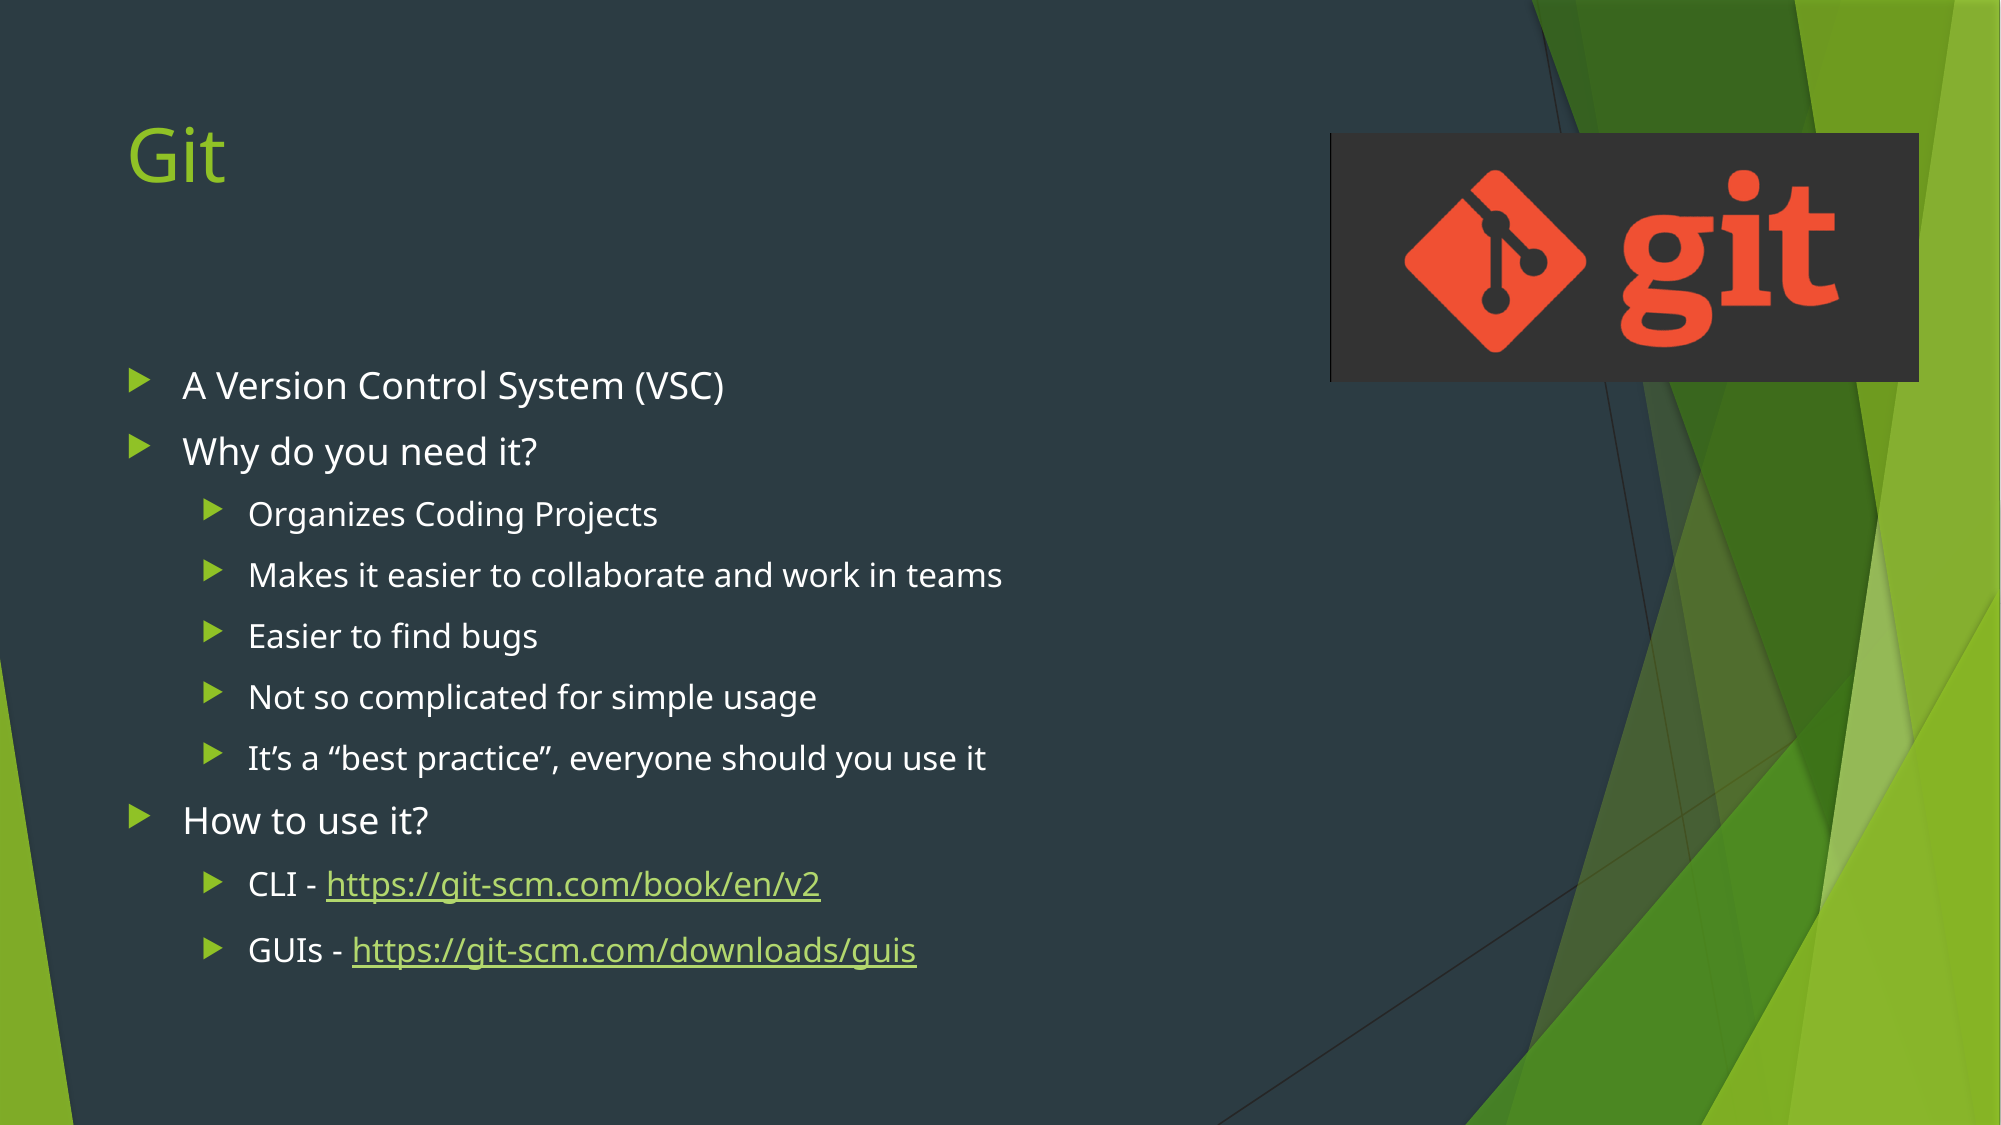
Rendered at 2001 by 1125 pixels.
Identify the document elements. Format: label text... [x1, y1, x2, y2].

title Git [111, 99, 1522, 317]
picture [1330, 133, 1919, 382]
list A Version Control System (VSC) Why do you need it? Organizes Coding Projects Makes it easier to collaborate and work in teams Easier to find bugs Not so complicated for simple usage It’s a “best practice”, everyone should you use it How to use it? CLI - https://git-scm.com/book/en/v2 GUIs - https://git-scm.com/downloads/guis [111, 354, 1522, 992]
